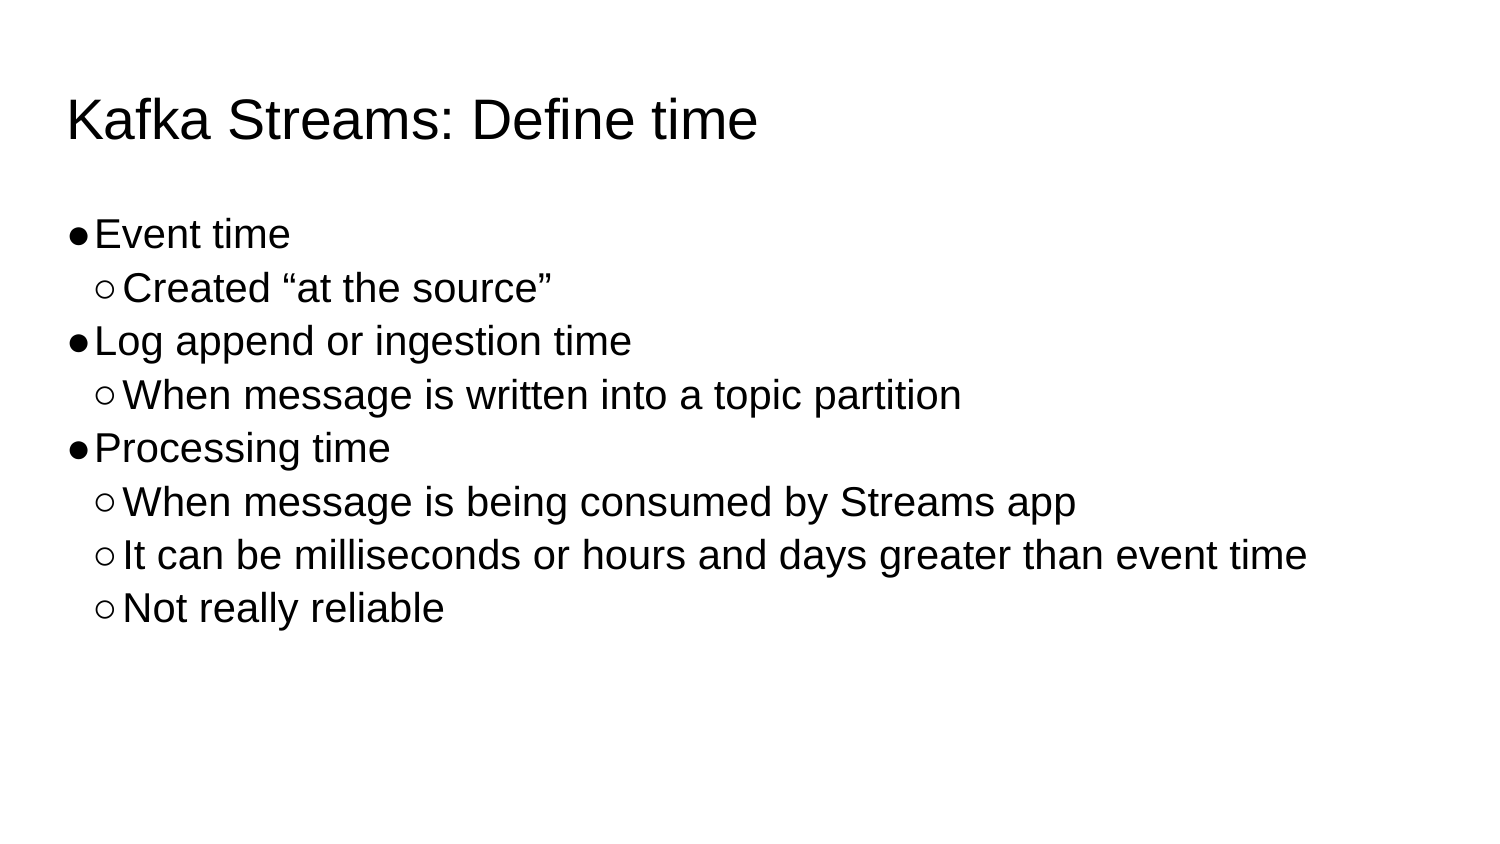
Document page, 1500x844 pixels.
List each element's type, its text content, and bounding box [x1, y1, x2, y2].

list Event time Created “at the source” Log append or ingestion time When message is written into a topic partition Processing time When message is being consumed by Streams app It can be milliseconds or hours and days greater than event time Not really reliable [51, 189, 1449, 750]
title Kafka Streams: Define time [51, 72, 1449, 167]
